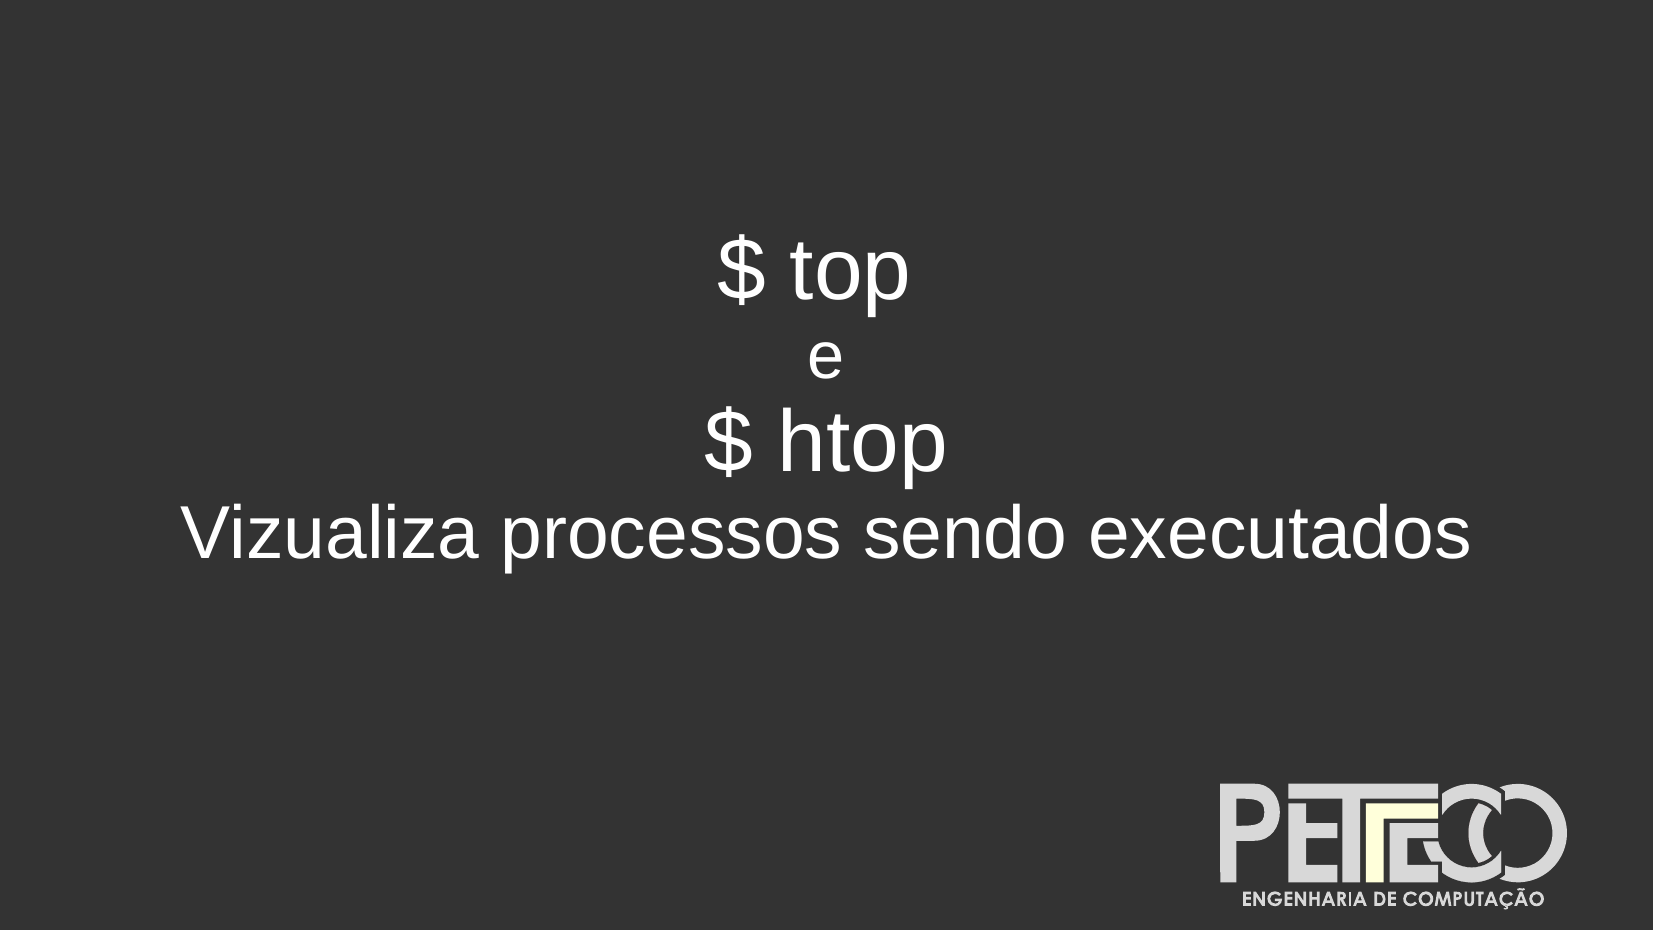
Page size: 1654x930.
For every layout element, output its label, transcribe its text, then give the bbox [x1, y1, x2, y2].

subtitle $ top e $ htop Vizualiza processos sendo executados [82, 37, 1571, 757]
